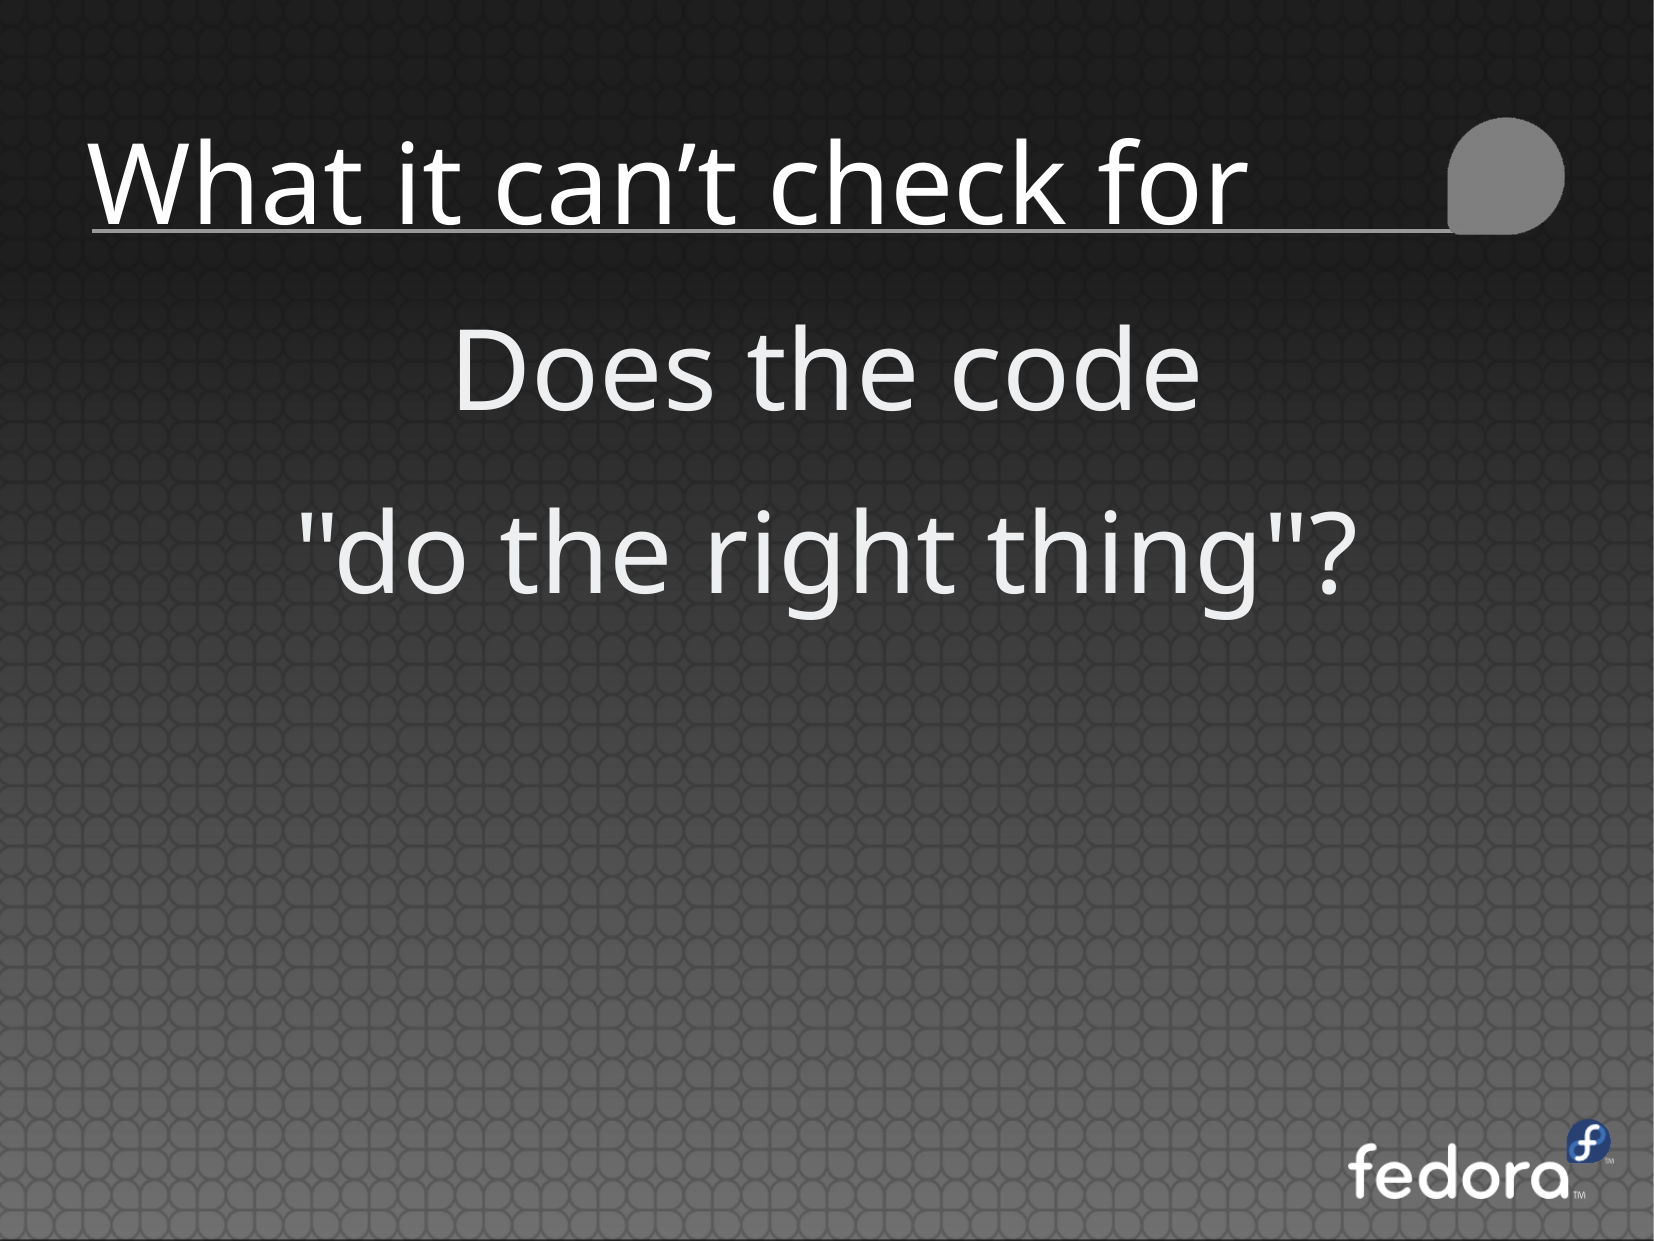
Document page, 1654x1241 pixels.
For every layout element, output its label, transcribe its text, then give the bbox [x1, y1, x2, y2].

picture [0, 0, 1654, 1241]
title What it can’t check for [86, 110, 1576, 251]
list Does the code "do the right thing"? [82, 290, 1571, 1010]
